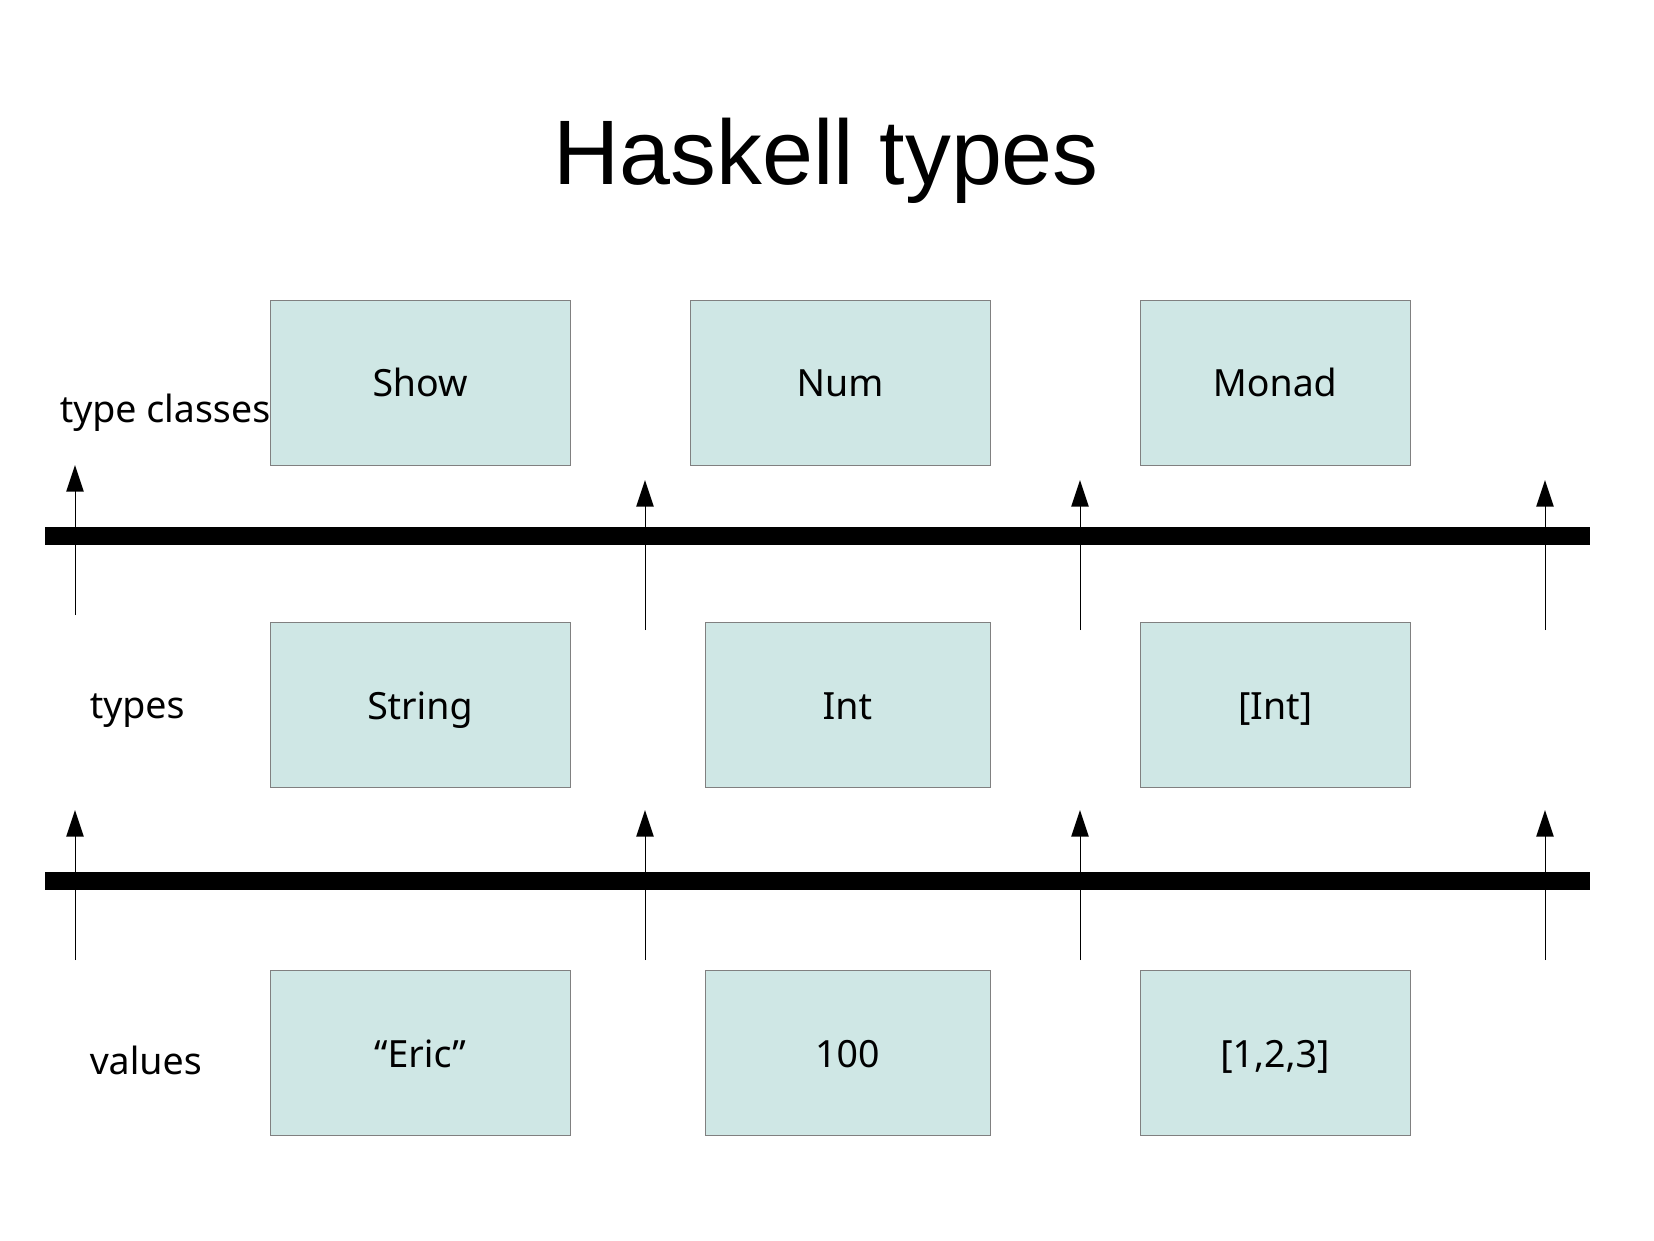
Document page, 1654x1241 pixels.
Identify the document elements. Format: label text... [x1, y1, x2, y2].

text_box String [270, 622, 571, 788]
text_box “Eric” [270, 970, 571, 1136]
text_box values [75, 1027, 213, 1091]
text_box [Int] [1140, 622, 1411, 788]
text_box Num [690, 300, 991, 466]
title Haskell types [82, 49, 1571, 257]
text_box 100 [705, 970, 991, 1136]
text_box Int [705, 622, 991, 788]
text_box Show [270, 300, 571, 466]
text_box [1,2,3] [1140, 970, 1411, 1136]
text_box types [75, 670, 195, 735]
text_box type classes [45, 375, 281, 439]
text_box Monad [1140, 300, 1411, 466]
